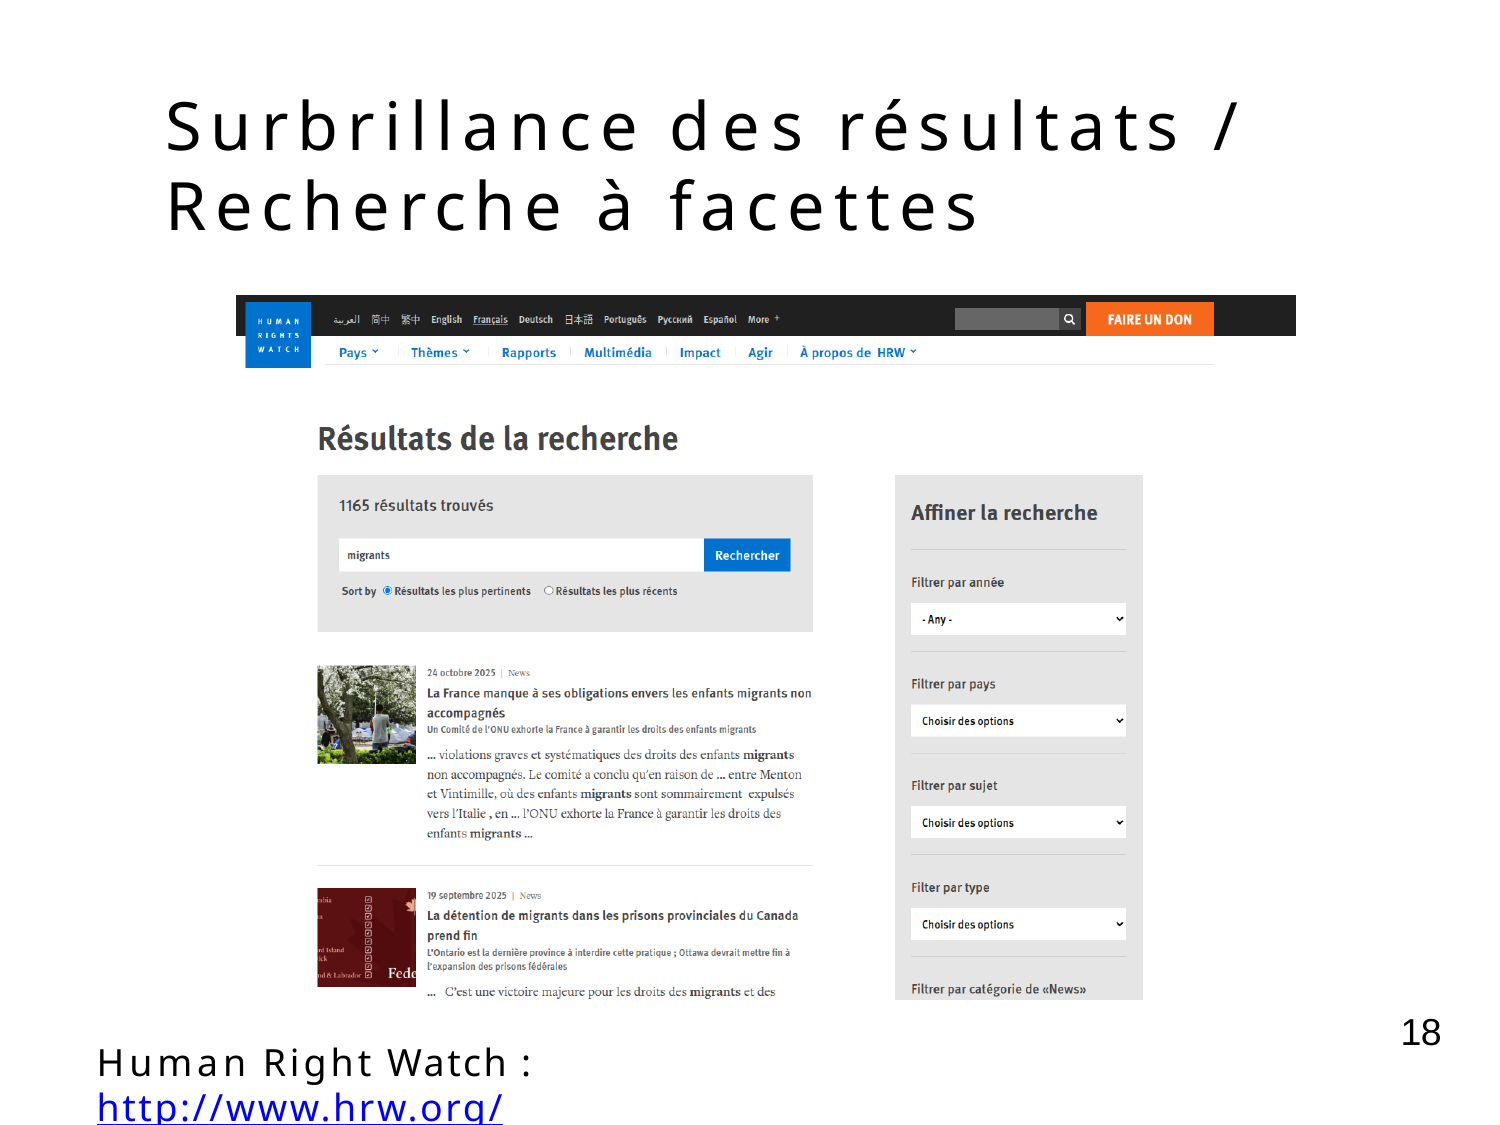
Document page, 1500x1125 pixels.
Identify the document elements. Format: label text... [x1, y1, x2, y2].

text_box 18 [1398, 1006, 1445, 1054]
title Surbrillance des résultats / Recherche à facettes [87, 26, 1413, 272]
text_box Human Right Watch : http://www.hrw.org/ [94, 1036, 879, 1125]
picture [236, 295, 1296, 1000]
